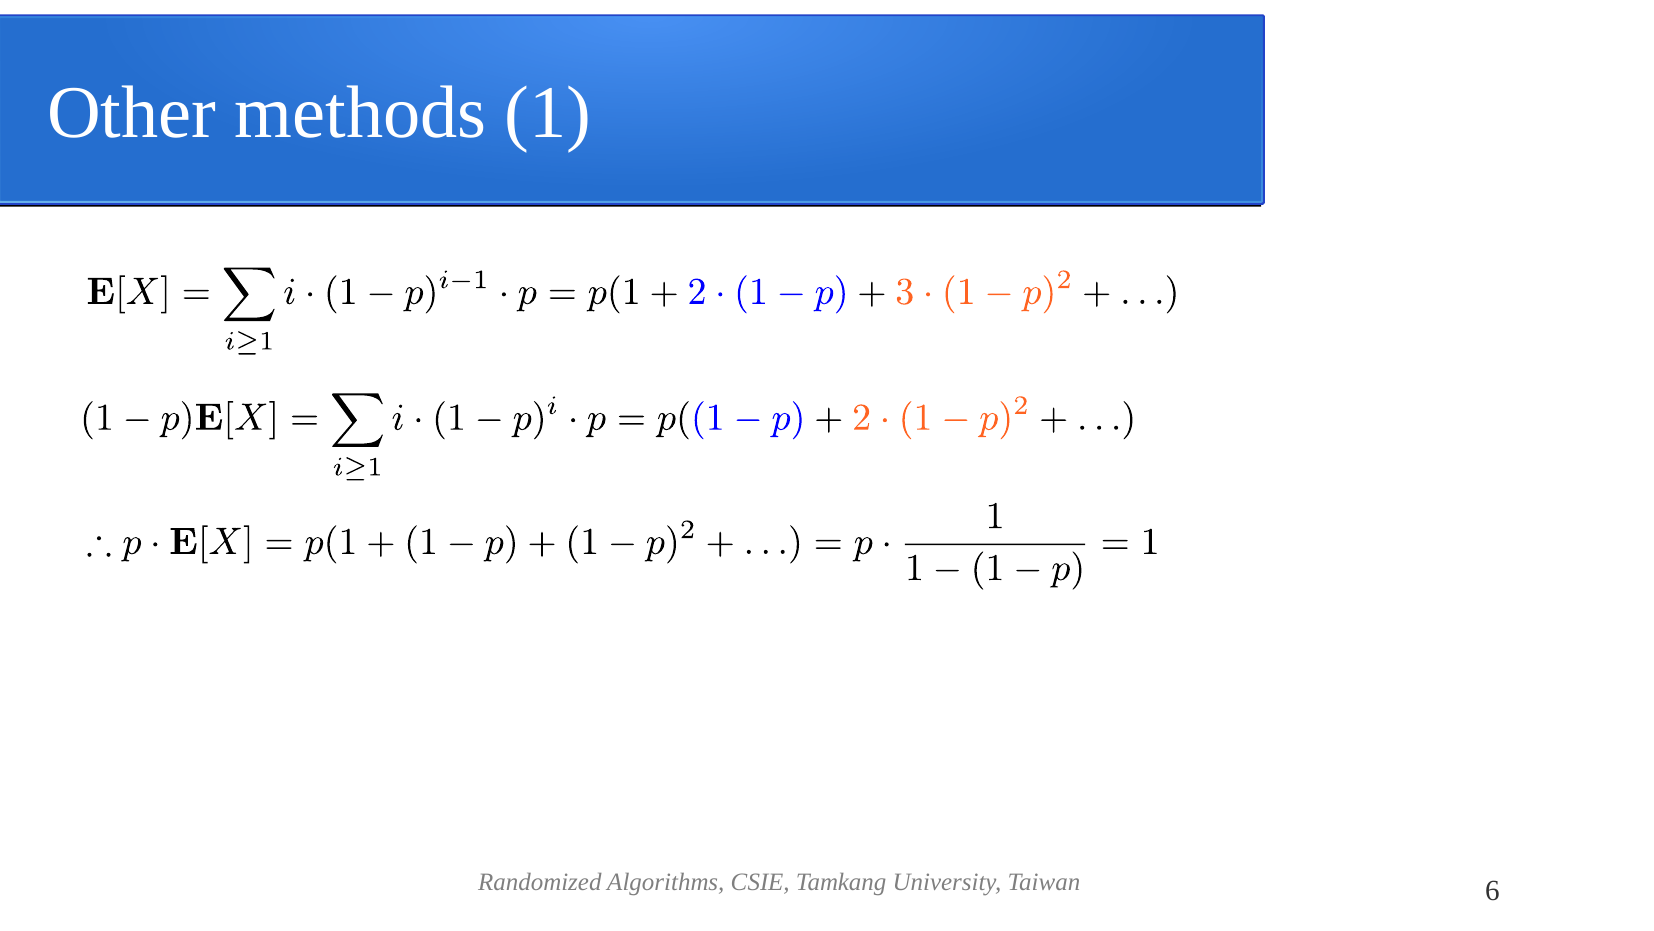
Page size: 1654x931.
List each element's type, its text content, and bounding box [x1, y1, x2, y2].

picture [84, 501, 1159, 592]
picture [78, 392, 1134, 482]
title Other methods (1) [47, 35, 1199, 189]
picture [84, 266, 1178, 356]
